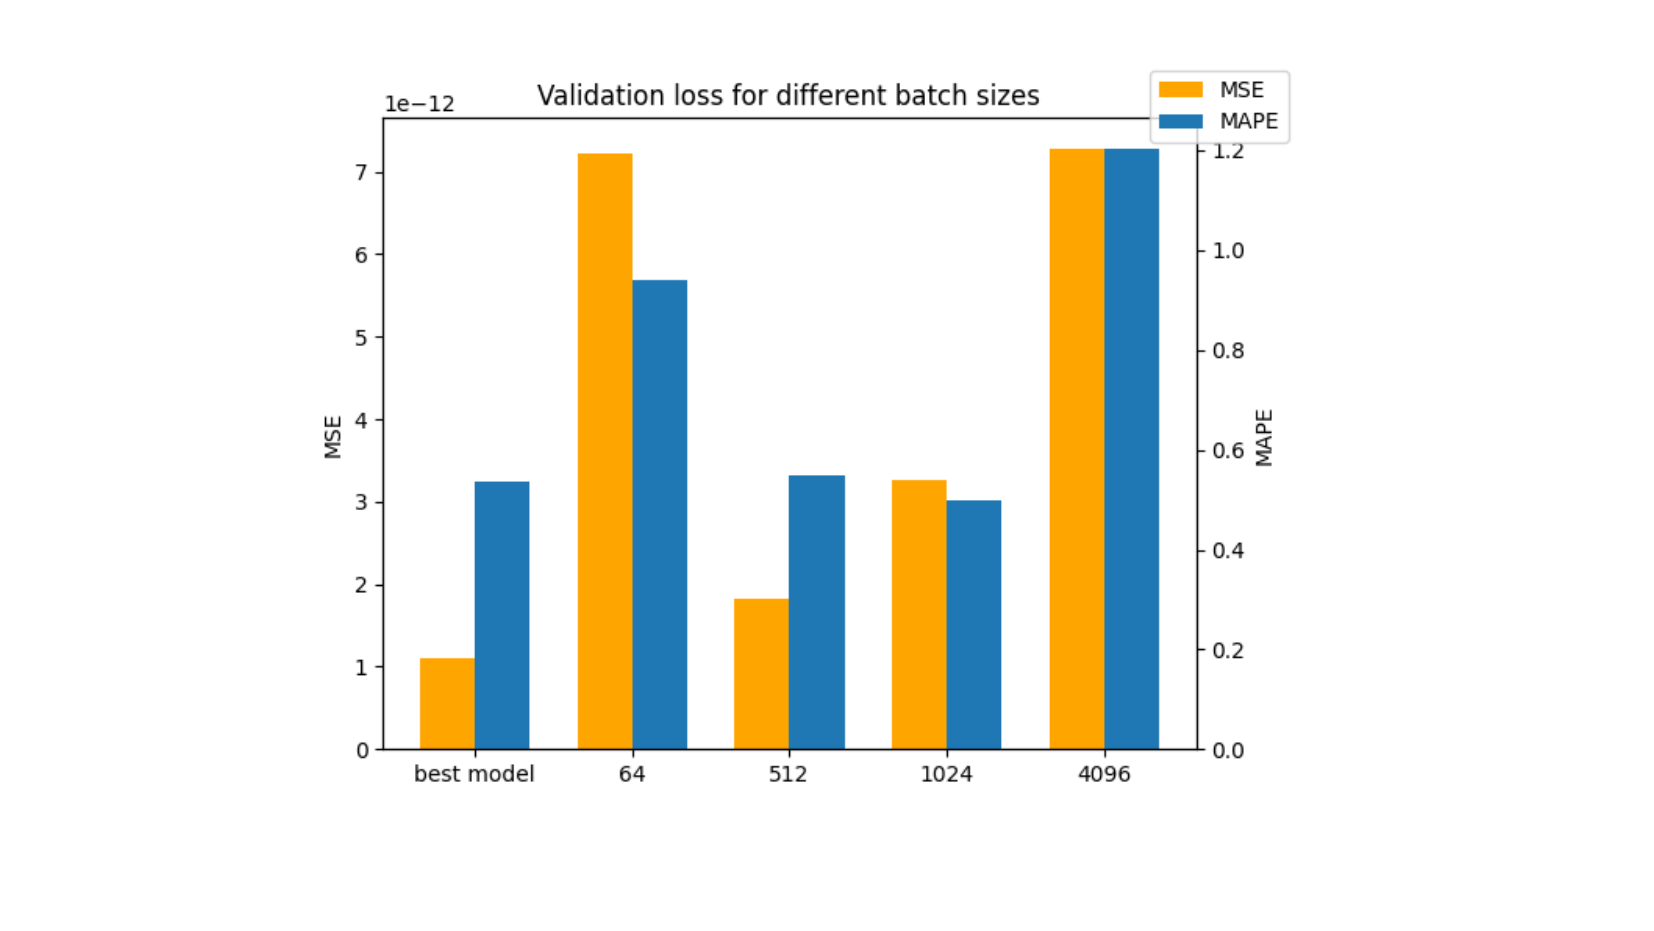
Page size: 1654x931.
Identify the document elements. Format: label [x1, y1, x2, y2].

picture [300, 60, 1300, 811]
